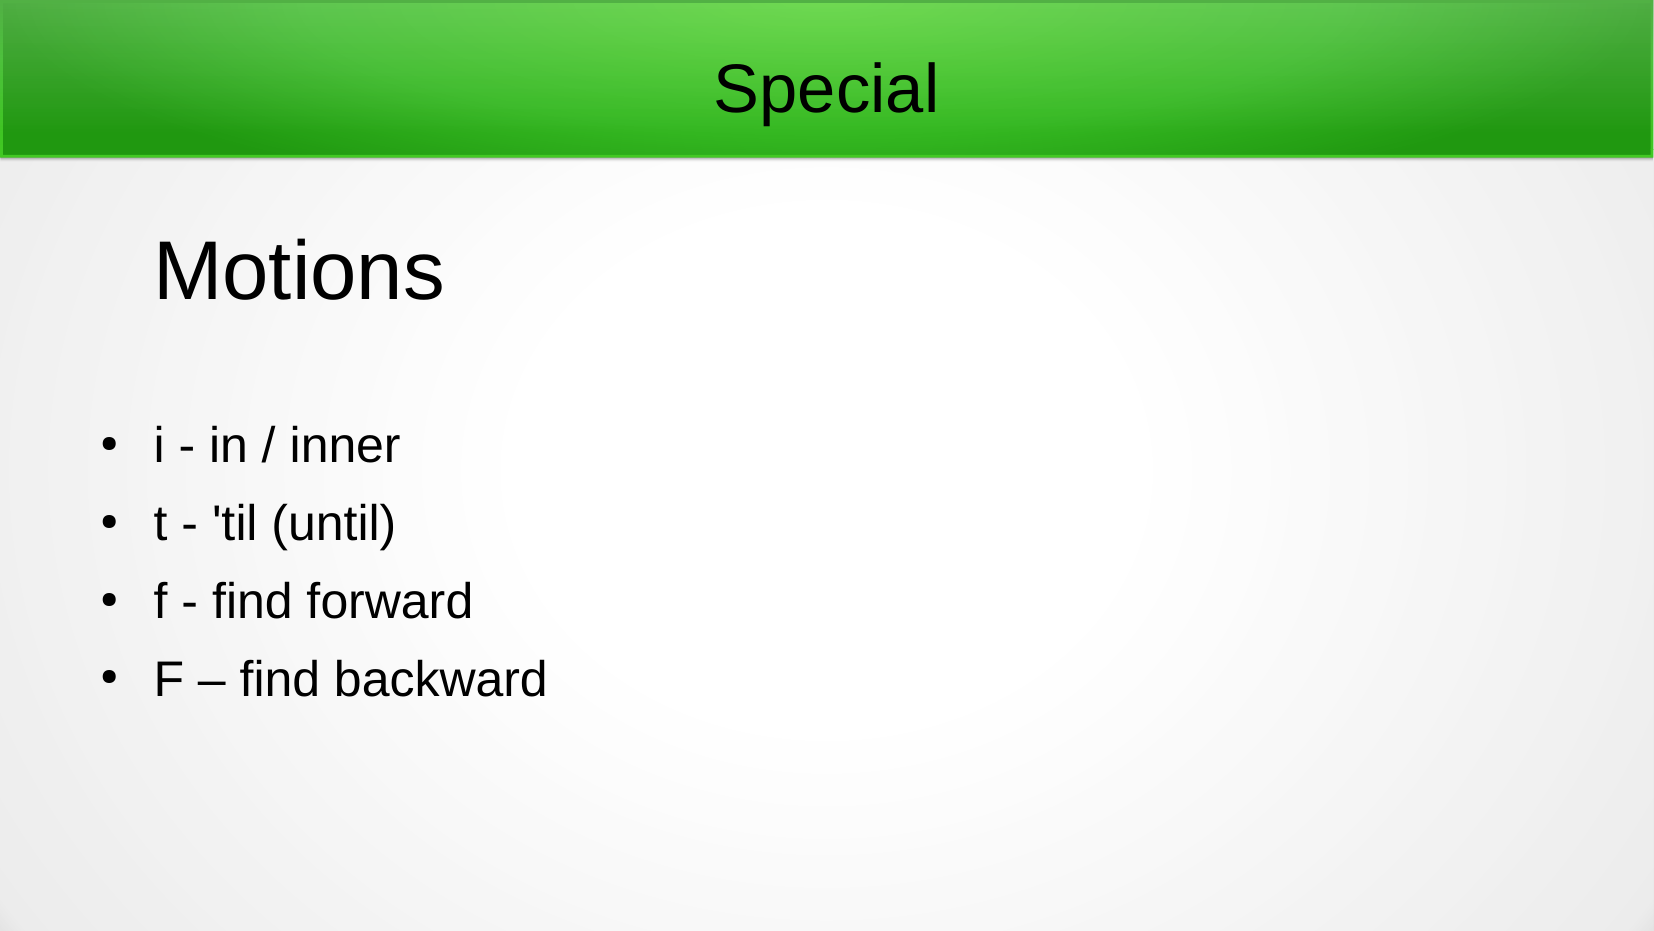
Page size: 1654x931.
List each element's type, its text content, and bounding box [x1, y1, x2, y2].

title Special [82, 35, 1571, 142]
list Motions i - in / inner t - 'til (until) f - find forward F – find backward [82, 224, 1571, 764]
